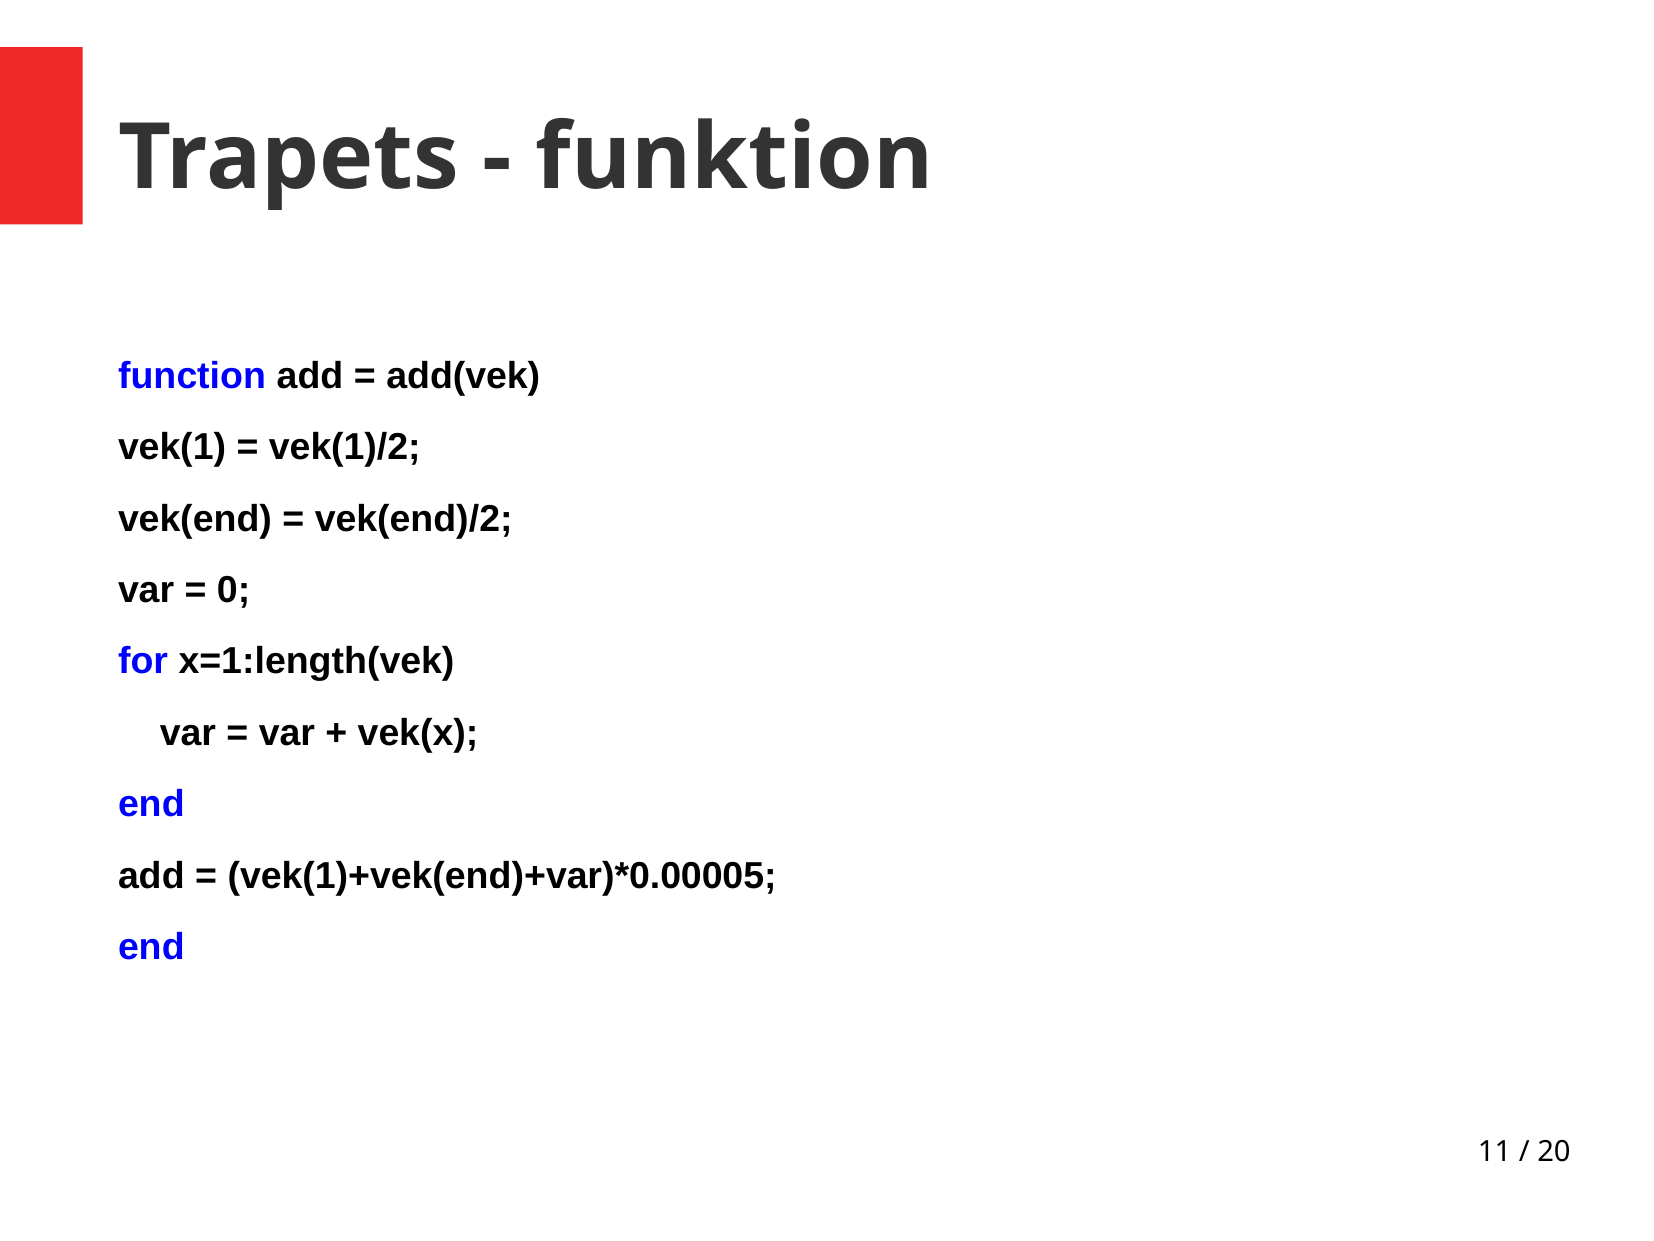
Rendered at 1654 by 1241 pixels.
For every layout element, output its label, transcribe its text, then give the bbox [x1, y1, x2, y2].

title Trapets - funktion [118, 49, 1571, 257]
list function add = add(vek) vek(1) = vek(1)/2; vek(end) = vek(end)/2; var = 0; for x=1:length(vek) var = var + vek(x); end add = (vek(1)+vek(end)+var)*0.00005; end [118, 354, 1536, 1074]
